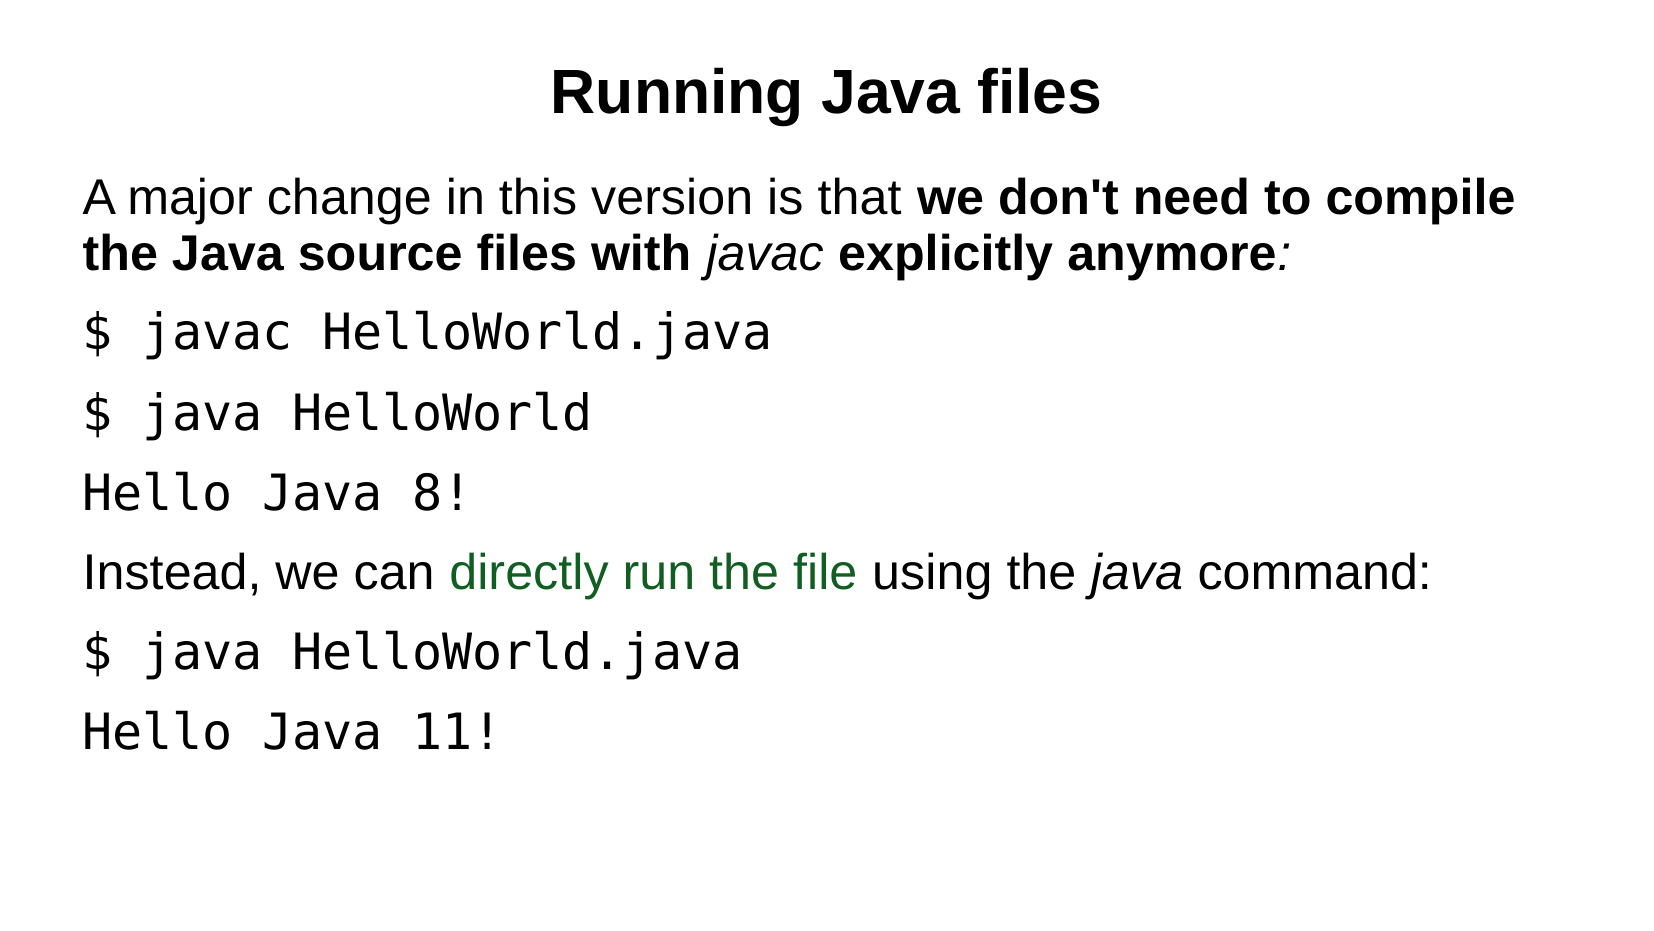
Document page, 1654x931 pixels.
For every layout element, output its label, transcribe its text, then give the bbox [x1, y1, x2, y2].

title Running Java files [82, 37, 1571, 147]
list A major change in this version is that we don't need to compile the Java source files with javac explicitly anymore: $ javac HelloWorld.java $ java HelloWorld Hello Java 8! Instead, we can directly run the file using the java command: $ java HelloWorld.java Hello Java 11! [82, 168, 1538, 889]
